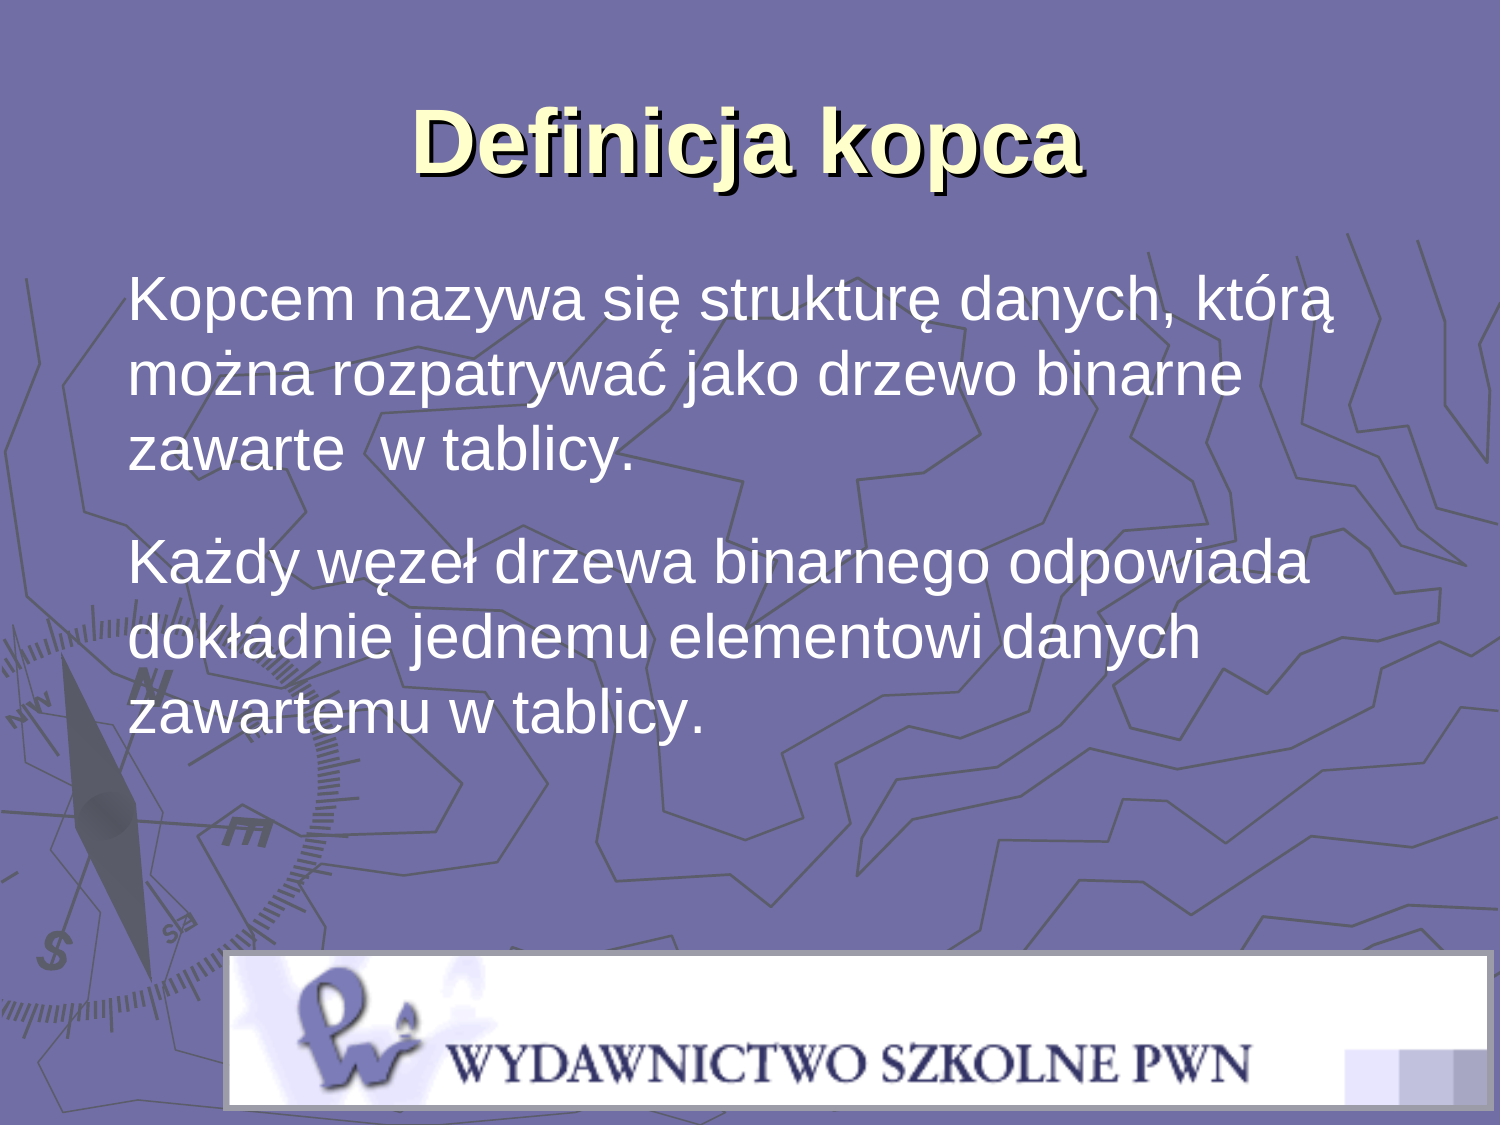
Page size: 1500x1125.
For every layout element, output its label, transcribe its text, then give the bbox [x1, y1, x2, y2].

text_box Kopcem nazywa się strukturę danych, którą można rozpatrywać jako drzewo binarne zawarte w tablicy. Każdy węzeł drzewa binarnego odpowiada dokładnie jednemu elementowi danych zawartemu w tablicy. [112, 249, 1369, 755]
title Definicja kopca [53, 0, 1441, 310]
picture [229, 956, 1487, 1105]
